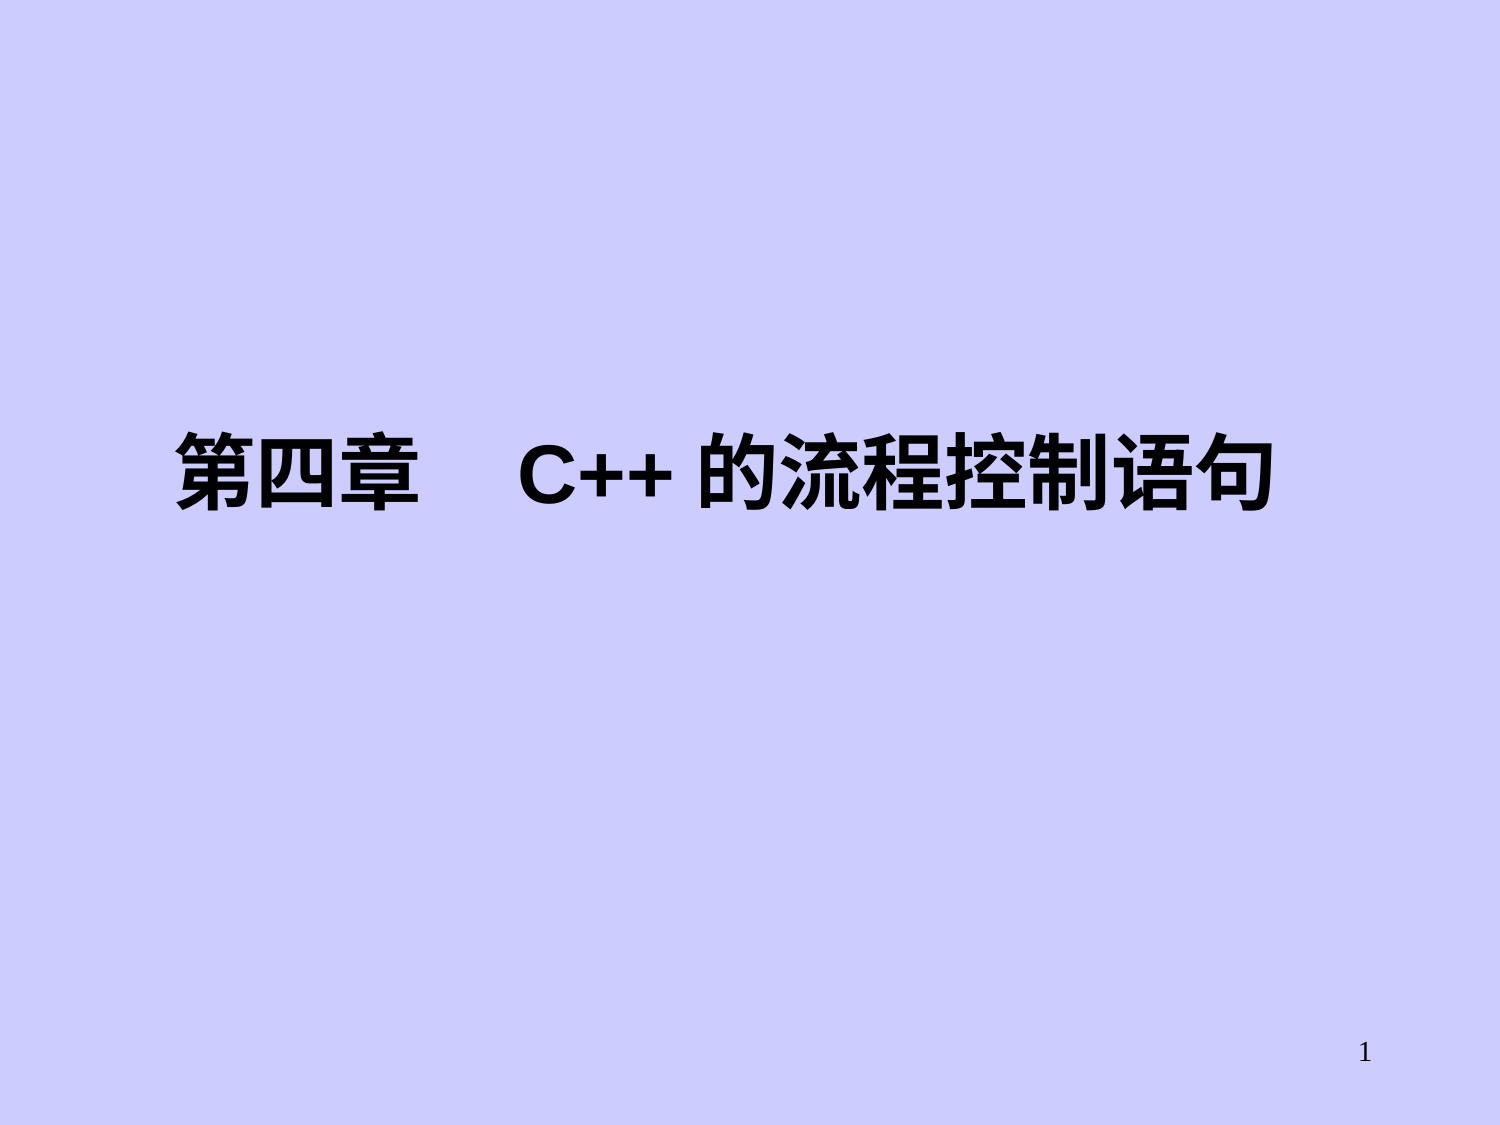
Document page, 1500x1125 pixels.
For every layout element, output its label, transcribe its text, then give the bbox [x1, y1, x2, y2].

text_box 第四章 C++的流程控制语句 [112, 412, 1338, 528]
text_box <编号> [1074, 1025, 1388, 1101]
